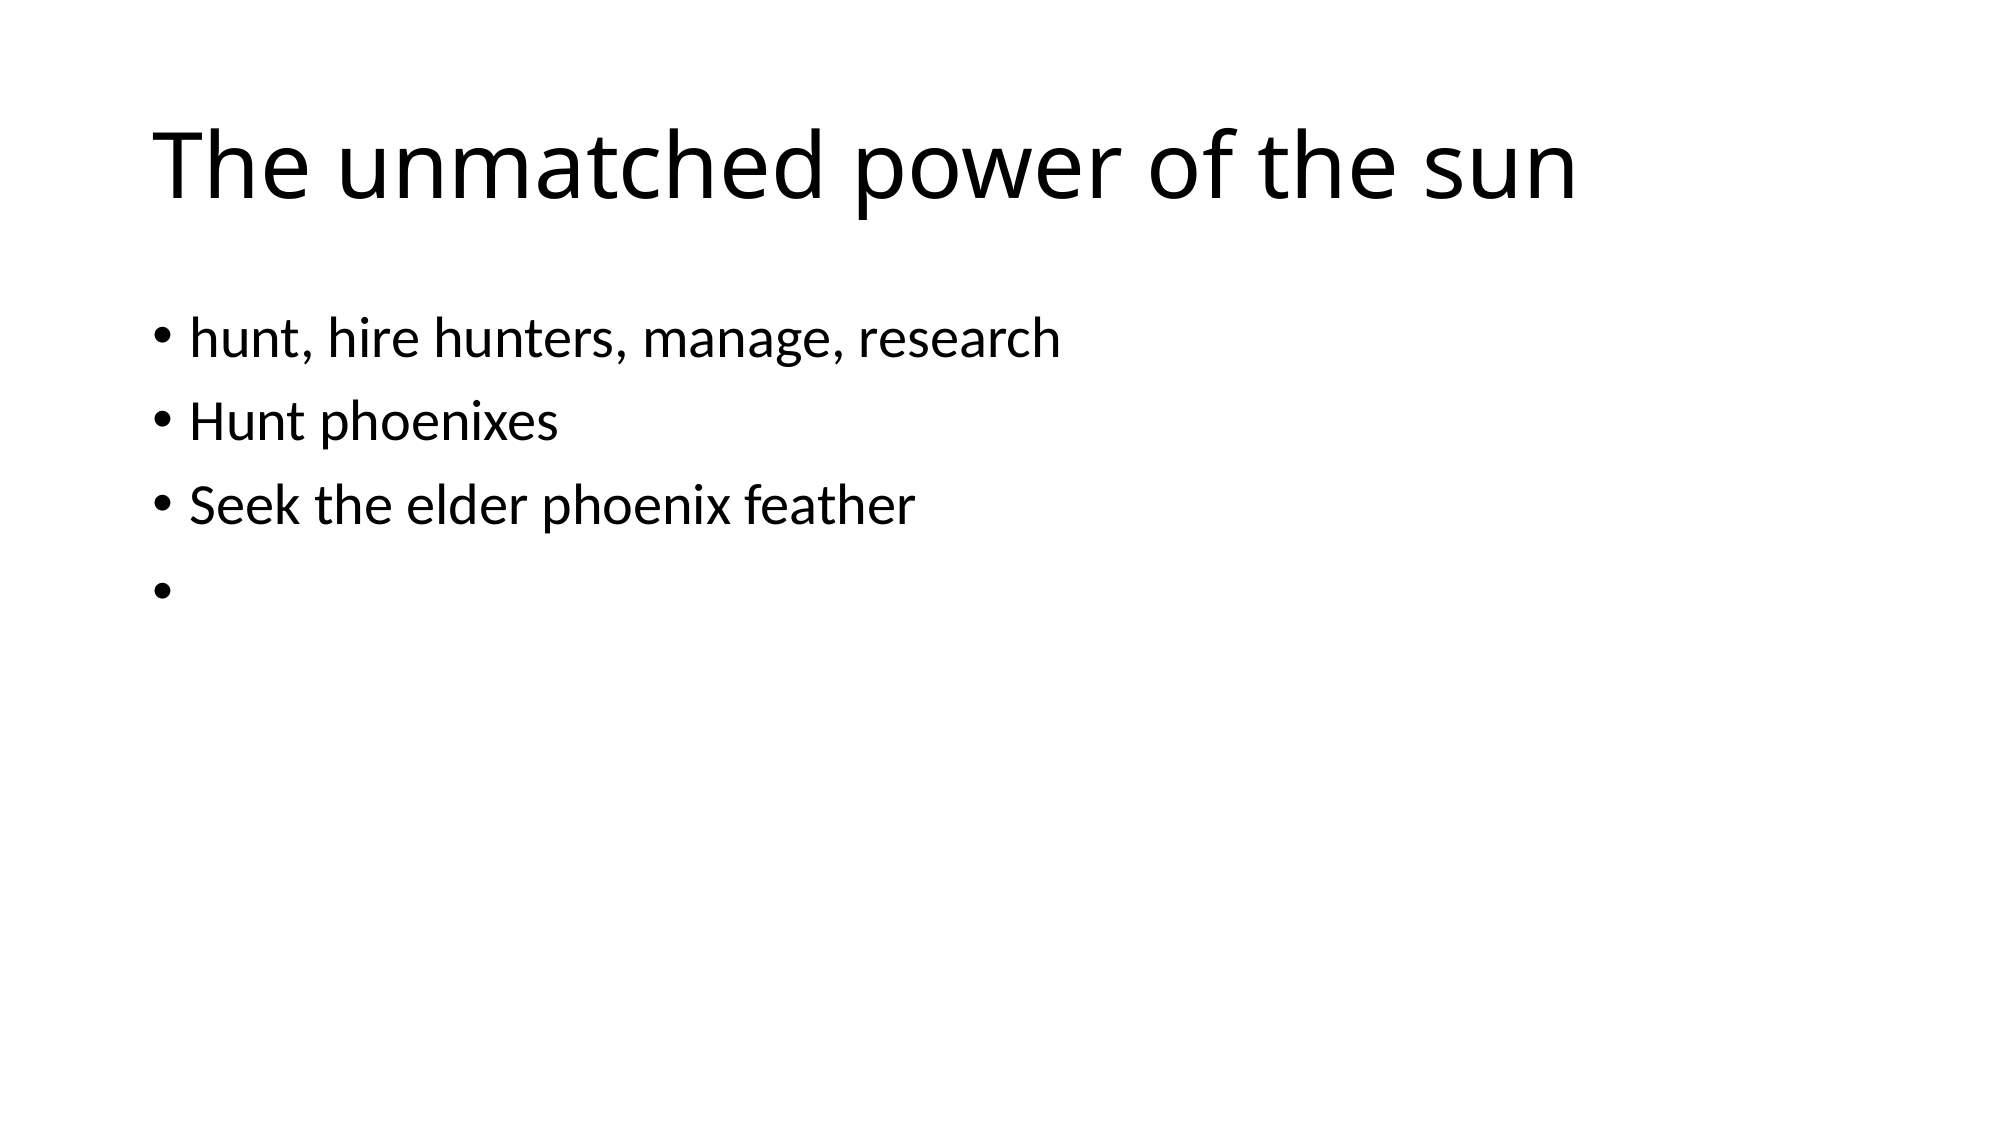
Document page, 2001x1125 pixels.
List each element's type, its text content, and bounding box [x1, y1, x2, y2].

list hunt, hire hunters, manage, research Hunt phoenixes Seek the elder phoenix feather [137, 299, 1863, 1014]
title The unmatched power of the sun [137, 59, 1863, 278]
